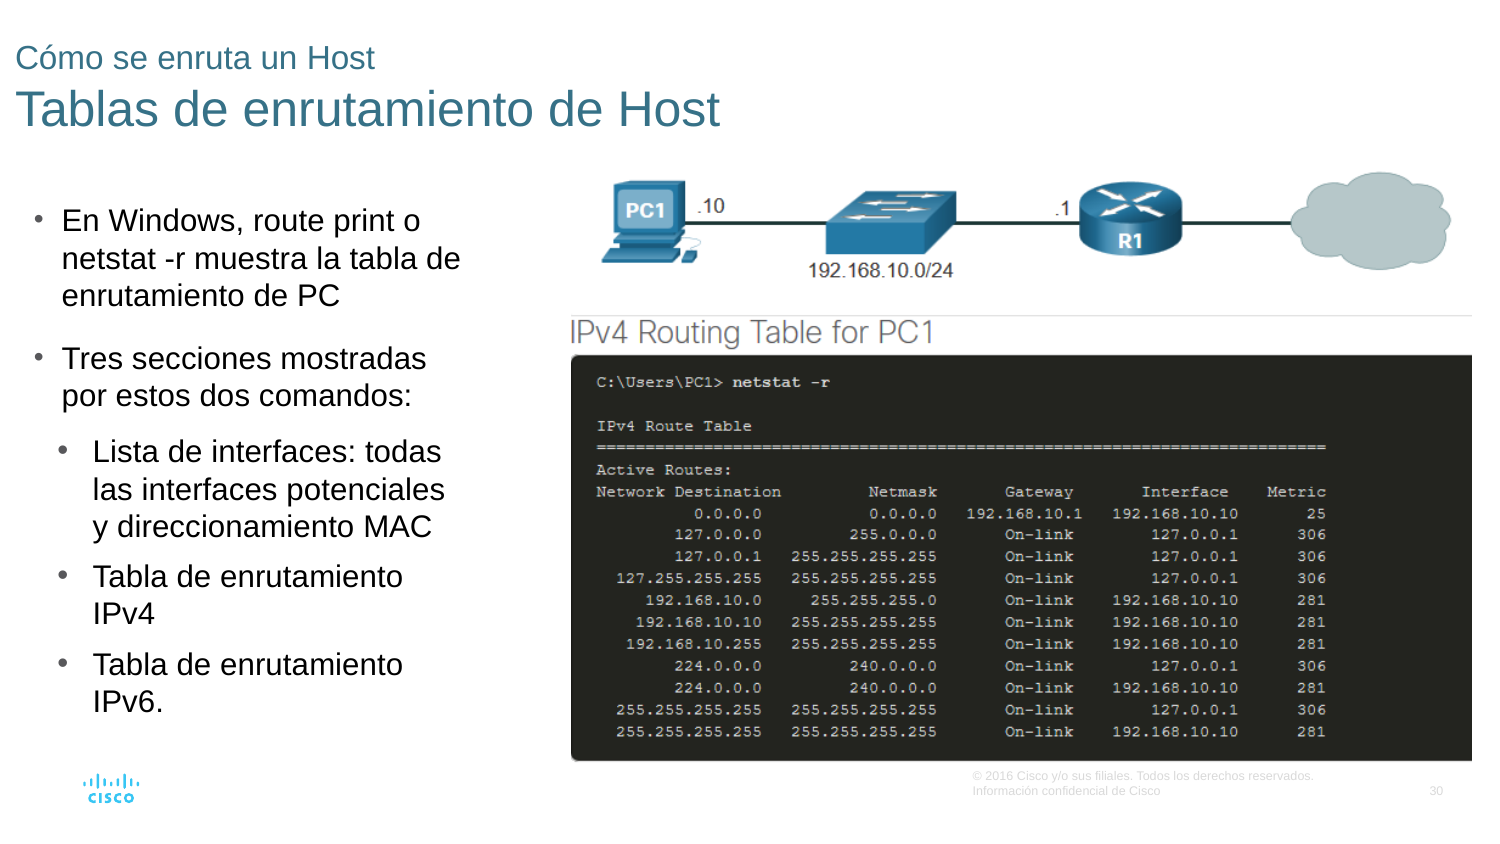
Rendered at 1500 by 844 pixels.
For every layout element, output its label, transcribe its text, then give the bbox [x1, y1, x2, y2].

picture [571, 152, 1472, 767]
title Cómo se enruta un Host Tablas de enrutamiento de Host [0, 24, 1500, 149]
list En Windows, route print o netstat -r muestra la tabla de enrutamiento de PC Tres secciones mostradas por estos dos comandos: Lista de interfaces: todas las interfaces potenciales y direccionamiento MAC Tabla de enrutamiento IPv4 Tabla de enrutamiento IPv6. [19, 193, 482, 758]
